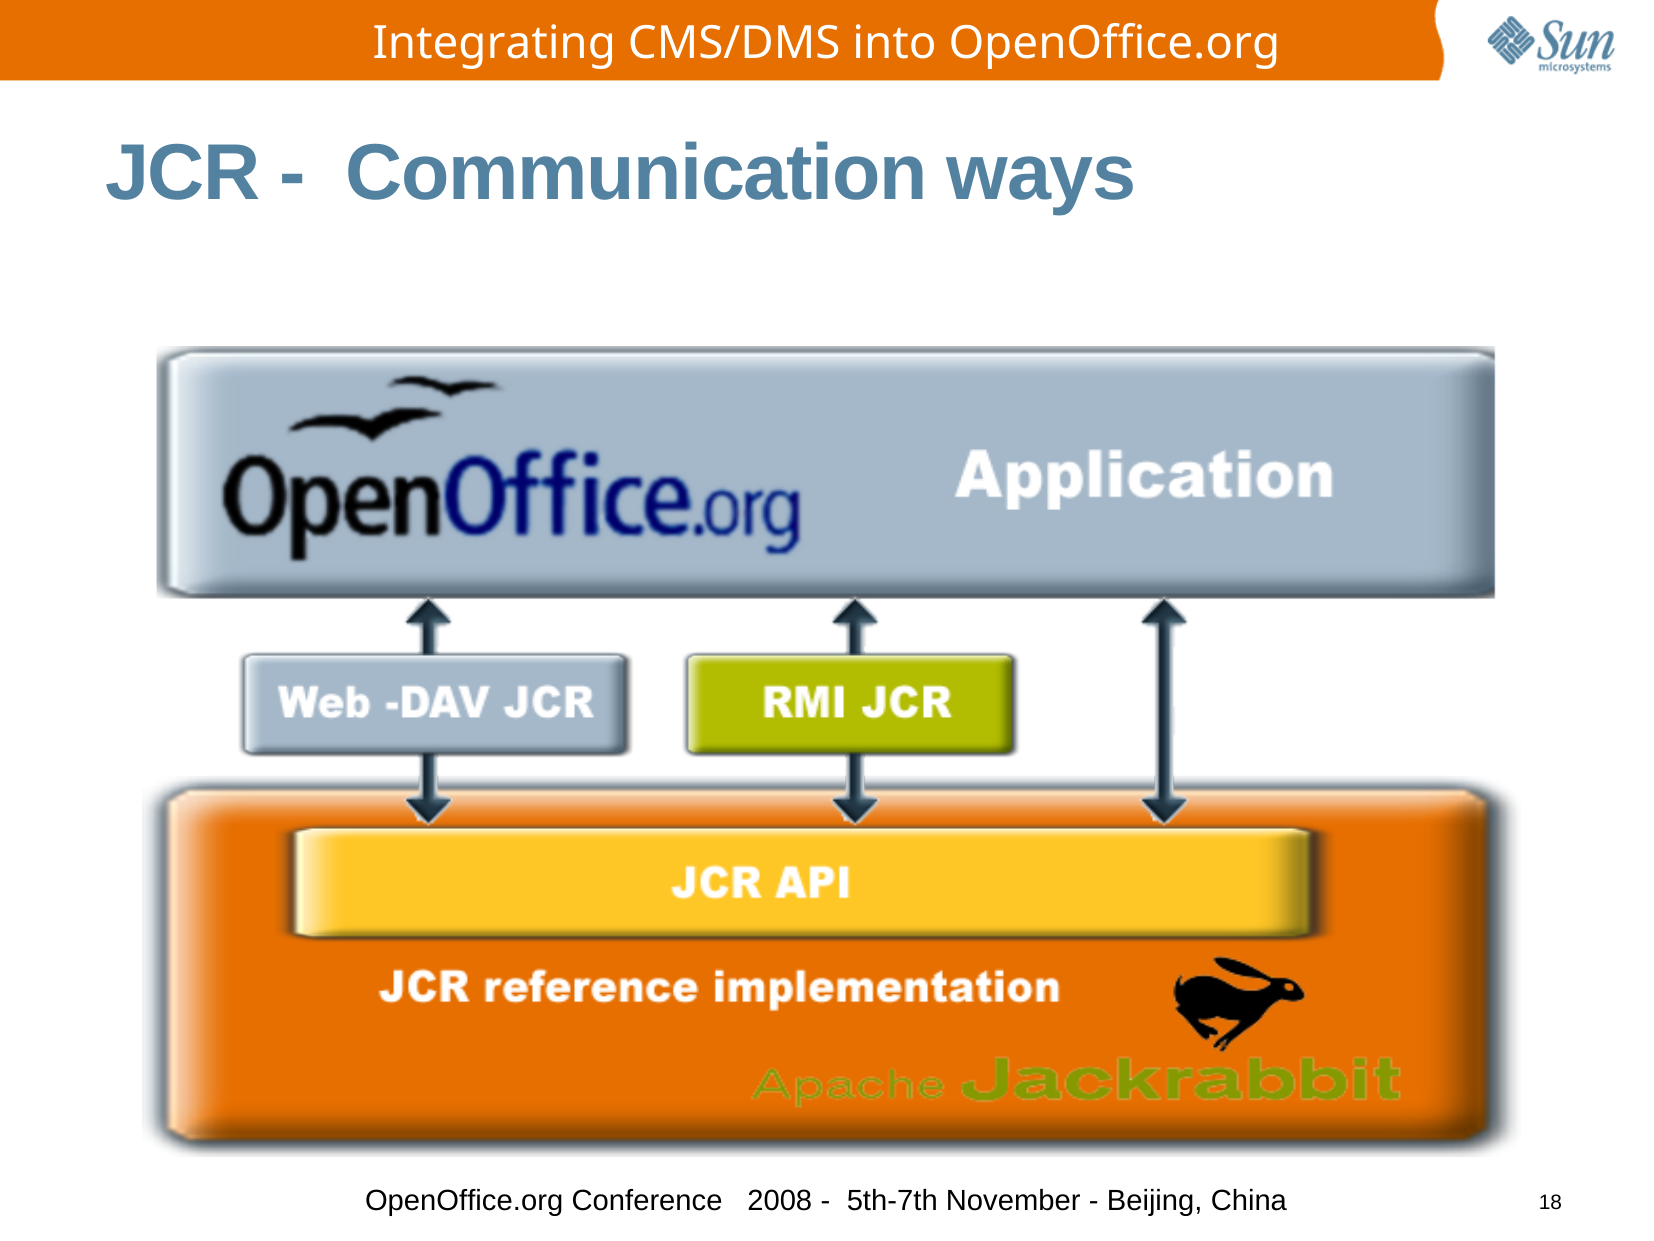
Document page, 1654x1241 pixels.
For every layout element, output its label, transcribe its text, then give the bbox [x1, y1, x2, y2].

title JCR - Communication ways [82, 135, 1585, 236]
picture [0, 0, 1654, 83]
picture [142, 346, 1521, 1158]
